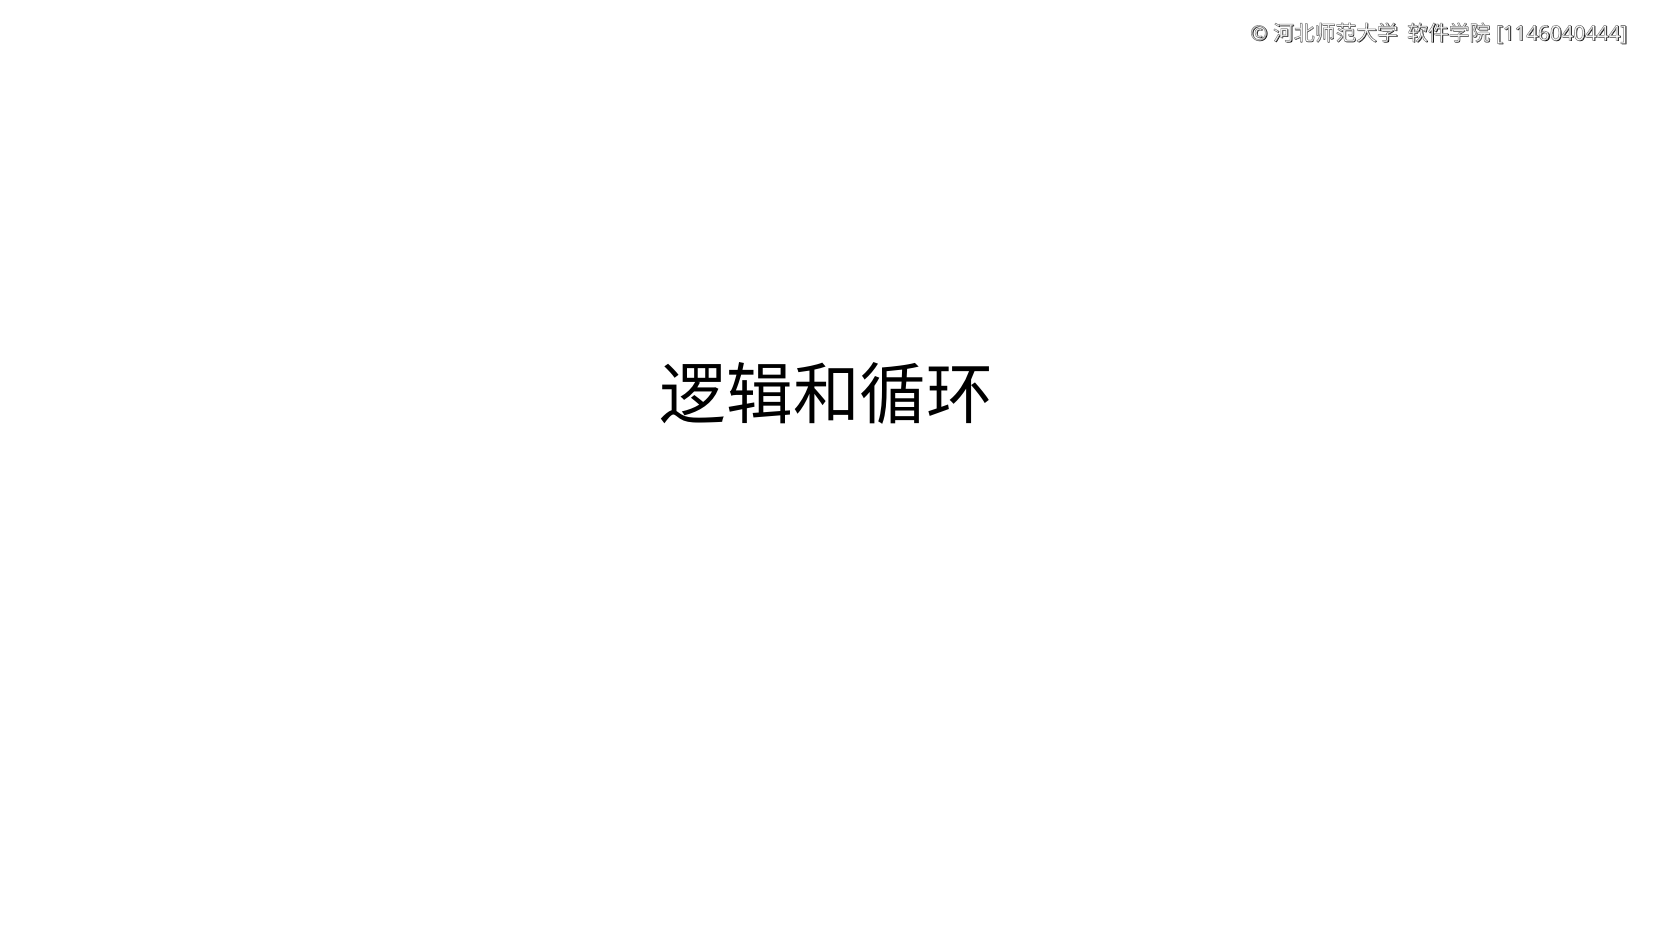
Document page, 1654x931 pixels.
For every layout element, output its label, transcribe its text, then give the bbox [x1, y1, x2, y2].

subtitle 逻辑和循环 [82, 37, 1571, 742]
